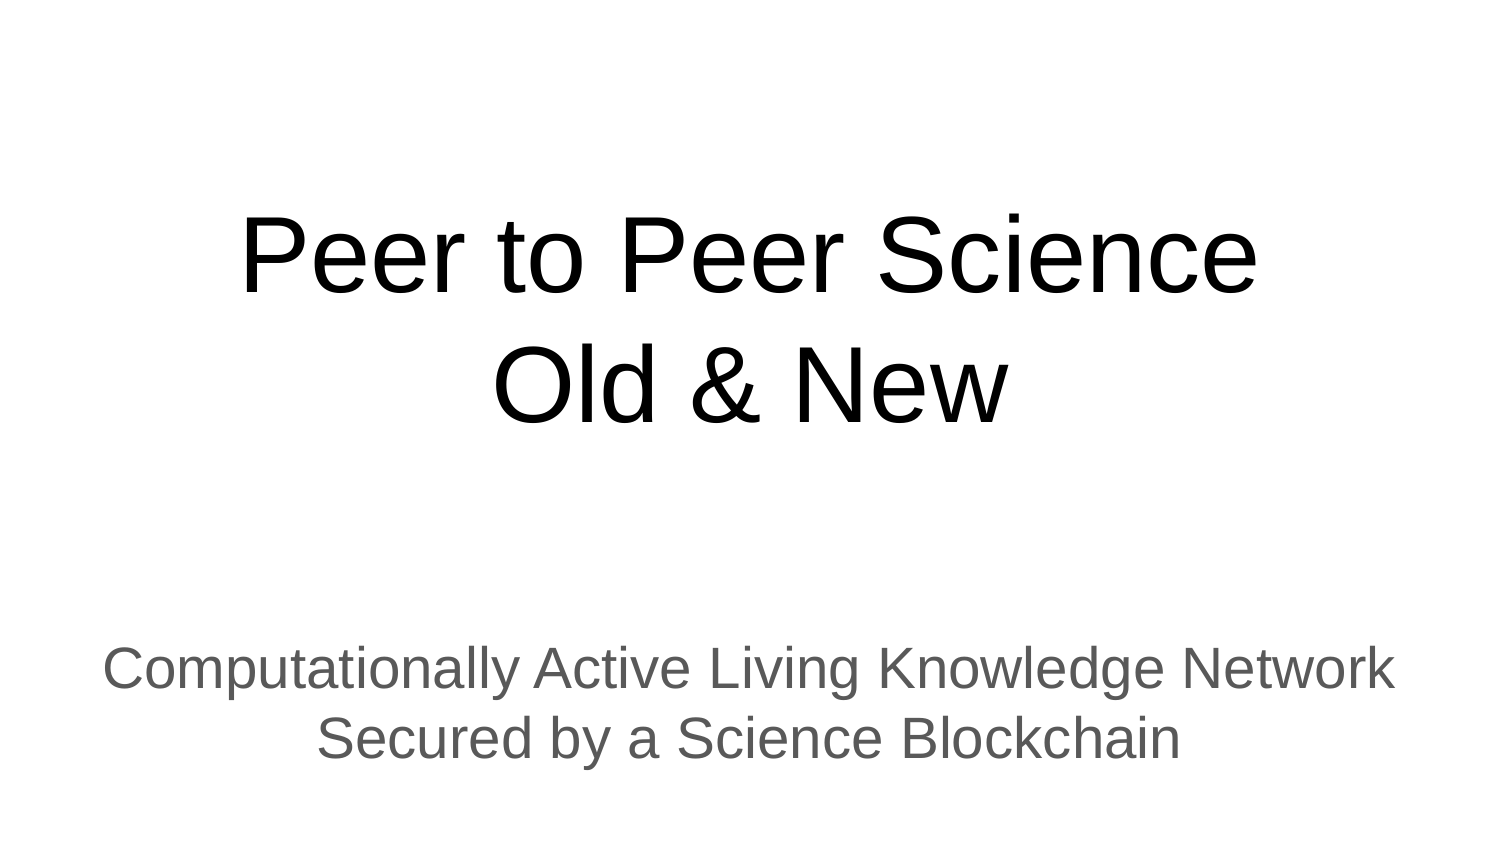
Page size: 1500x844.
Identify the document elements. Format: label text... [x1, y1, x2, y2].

title Peer to Peer Science Old & New [51, 122, 1449, 459]
subtitle Computationally Active Living Knowledge Network Secured by a Science Blockchain [51, 614, 1449, 818]
